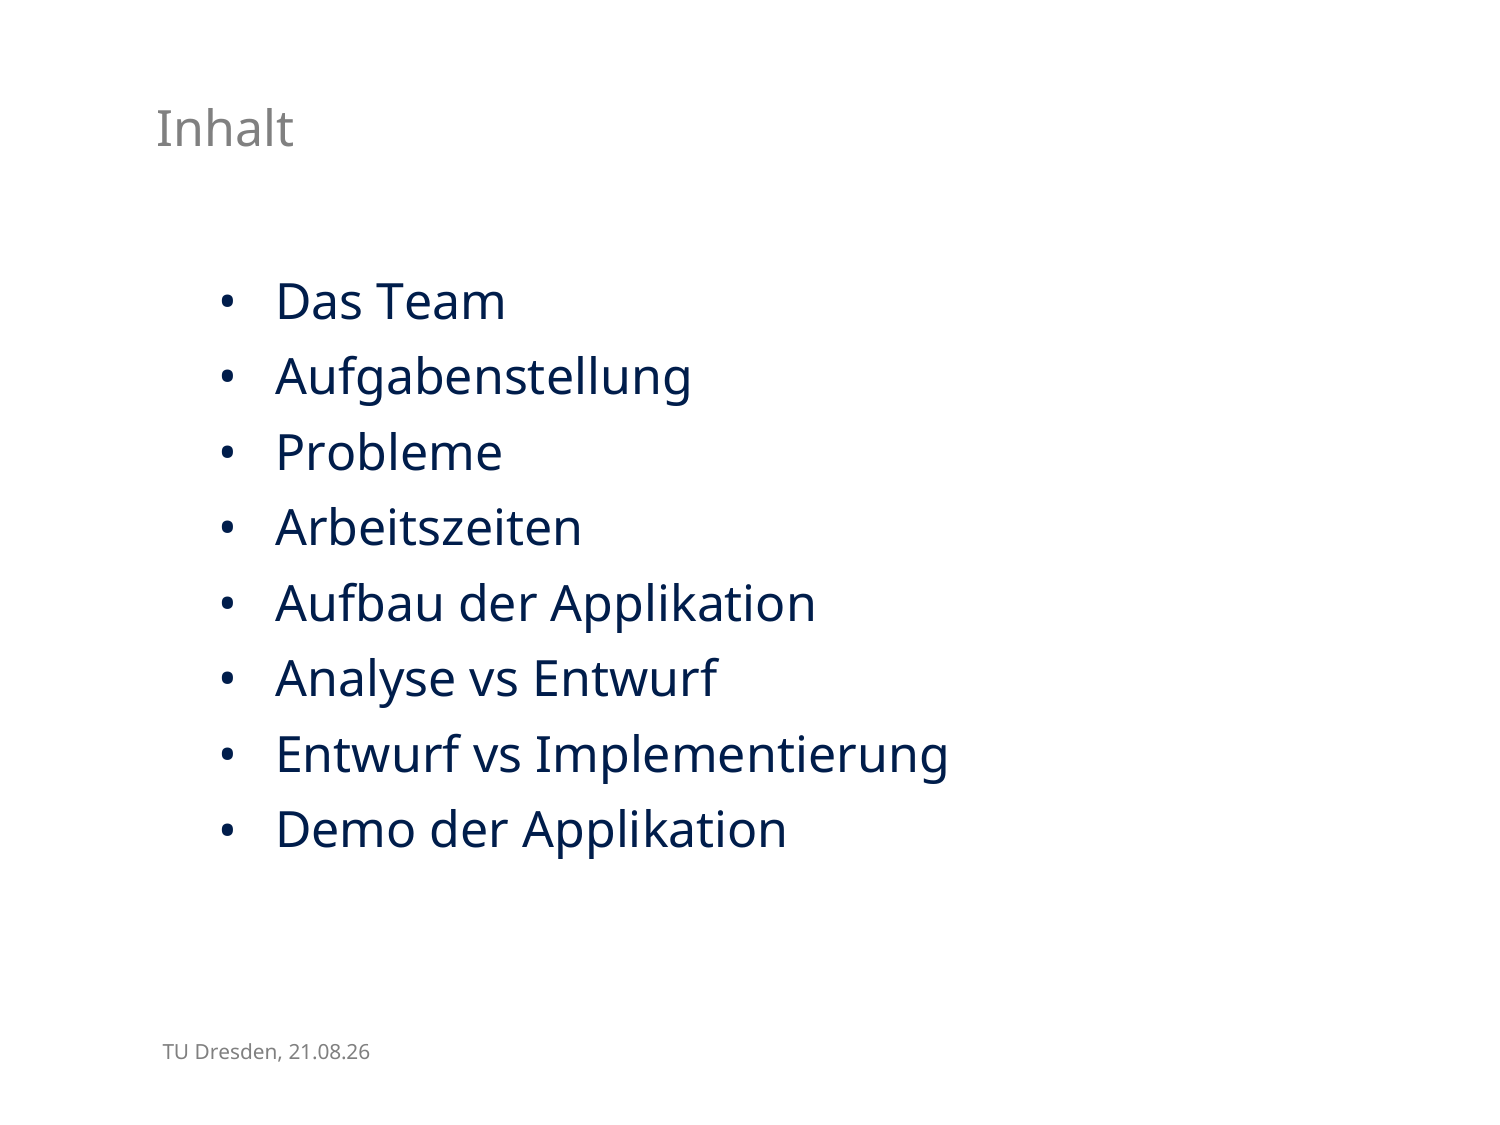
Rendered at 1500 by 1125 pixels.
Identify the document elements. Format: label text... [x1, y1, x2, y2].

title Inhalt [156, 59, 1388, 195]
list Das Team Aufgabenstellung Probleme Arbeitszeiten Aufbau der Applikation Analyse vs Entwurf Entwurf vs Implementierung Demo der Applikation [162, 265, 1388, 841]
